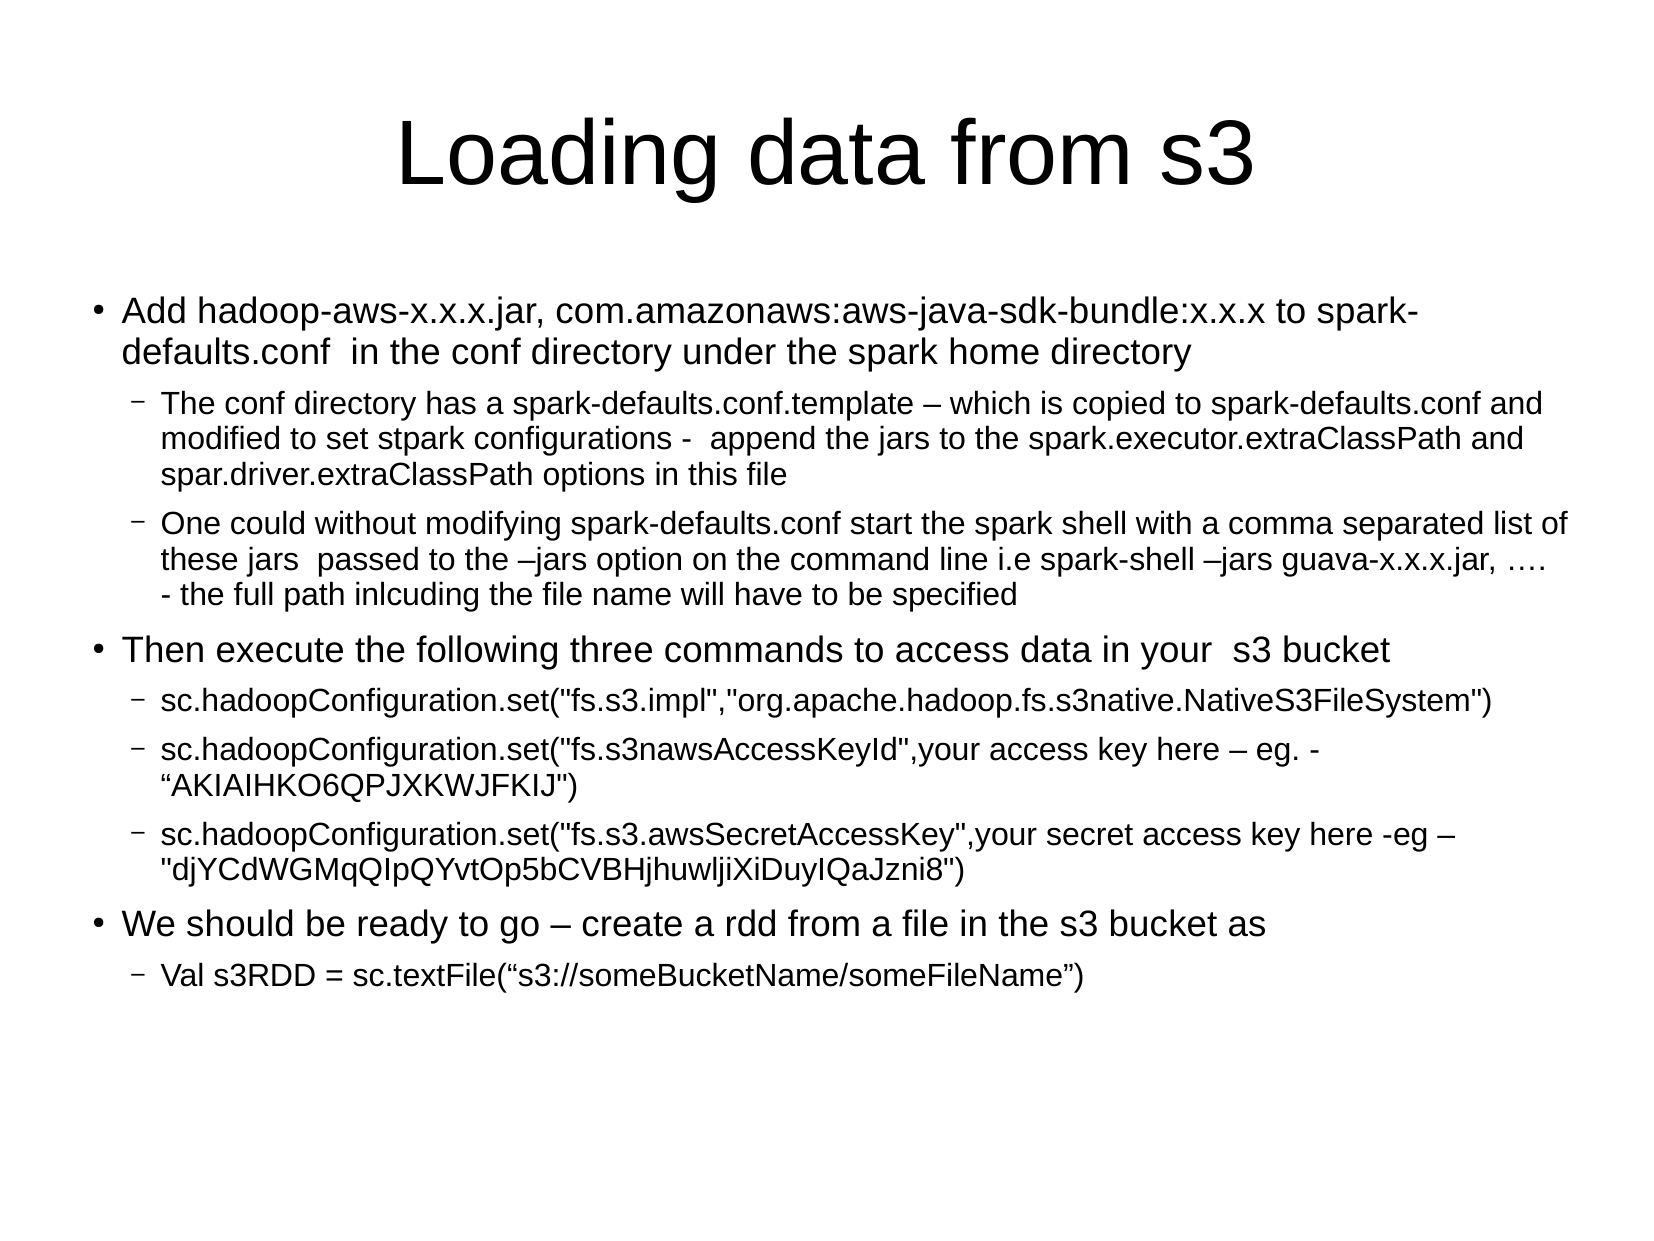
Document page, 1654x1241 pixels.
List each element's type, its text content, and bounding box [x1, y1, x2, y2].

list Add hadoop-aws-x.x.x.jar, com.amazonaws:aws-java-sdk-bundle:x.x.x to spark-defaults.conf in the conf directory under the spark home directory The conf directory has a spark-defaults.conf.template – which is copied to spark-defaults.conf and modified to set stpark configurations - append the jars to the spark.executor.extraClassPath and spar.driver.extraClassPath options in this file One could without modifying spark-defaults.conf start the spark shell with a comma separated list of these jars passed to the –jars option on the command line i.e spark-shell –jars guava-x.x.x.jar, …. - the full path inlcuding the file name will have to be specified Then execute the following three commands to access data in your s3 bucket sc.hadoopConfiguration.set("fs.s3.impl","org.apache.hadoop.fs.s3native.NativeS3FileSystem") sc.hadoopConfiguration.set("fs.s3nawsAccessKeyId",your access key here – eg. - “AKIAIHKO6QPJXKWJFKIJ") sc.hadoopConfiguration.set("fs.s3.awsSecretAccessKey",your secret access key here -eg – "djYCdWGMqQIpQYvtOp5bCVBHjhuwljiXiDuyIQaJzni8") We should be ready to go – create a rdd from a file in the s3 bucket as Val s3RDD = sc.textFile(“s3://someBucketName/someFileName”) [82, 290, 1571, 1010]
title Loading data from s3 [82, 49, 1571, 257]
